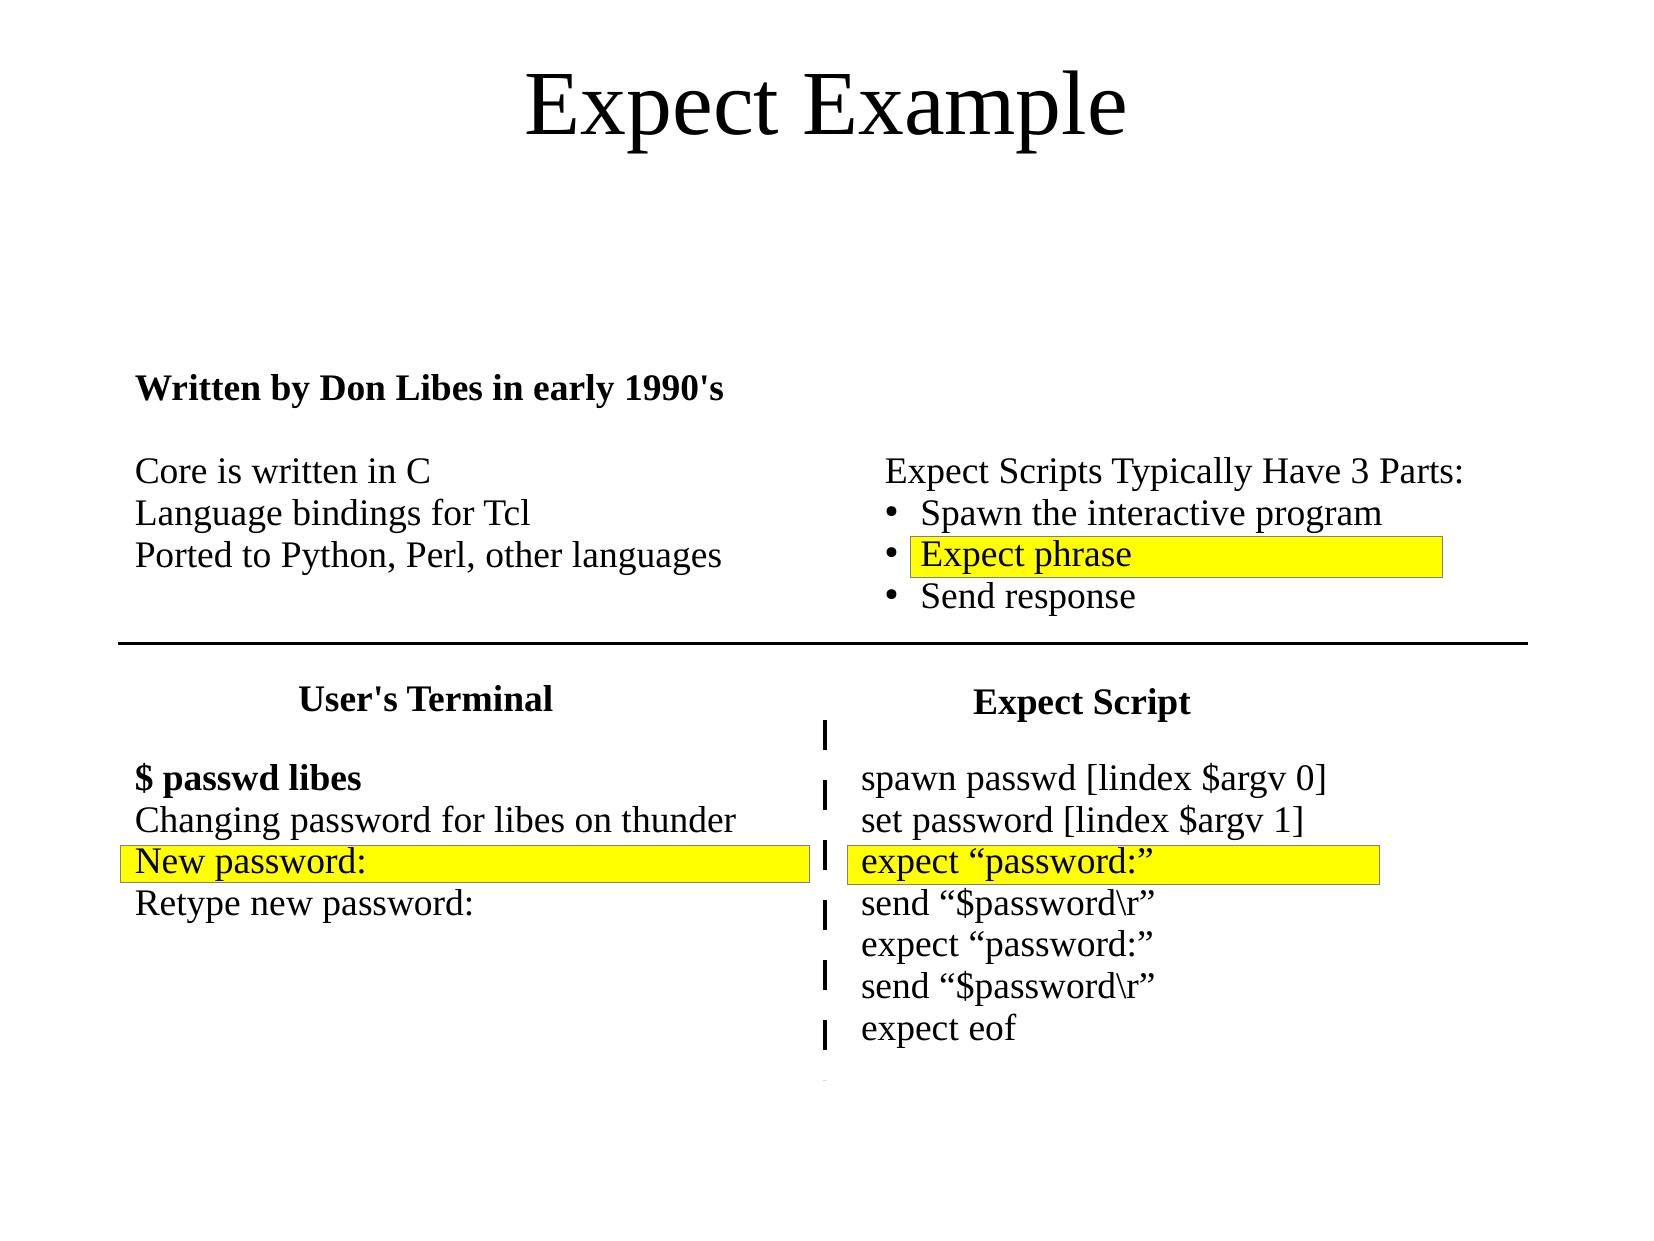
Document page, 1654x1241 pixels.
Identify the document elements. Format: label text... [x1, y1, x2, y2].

text_box User's Terminal [283, 670, 569, 728]
text_box Written by Don Libes in early 1990's Core is written in C Language bindings for Tcl Ported to Python, Perl, other languages [120, 360, 741, 583]
text_box Expect Scripts Typically Have 3 Parts: Spawn the interactive program Expect phrase Send response [870, 442, 1482, 624]
text_box [752, 845, 810, 883]
text_box [1343, 845, 1380, 885]
title Expect Example [82, 52, 1571, 155]
text_box $ passwd libes Changing password for libes on thunder New password: Retype new password: [120, 749, 752, 931]
text_box spawn passwd [lindex $argv 0] set password [lindex $argv 1] expect “password:” send “$password\r” expect “password:” send “$password\r” expect eof [846, 749, 1343, 1056]
text_box Expect Script [958, 673, 1207, 730]
